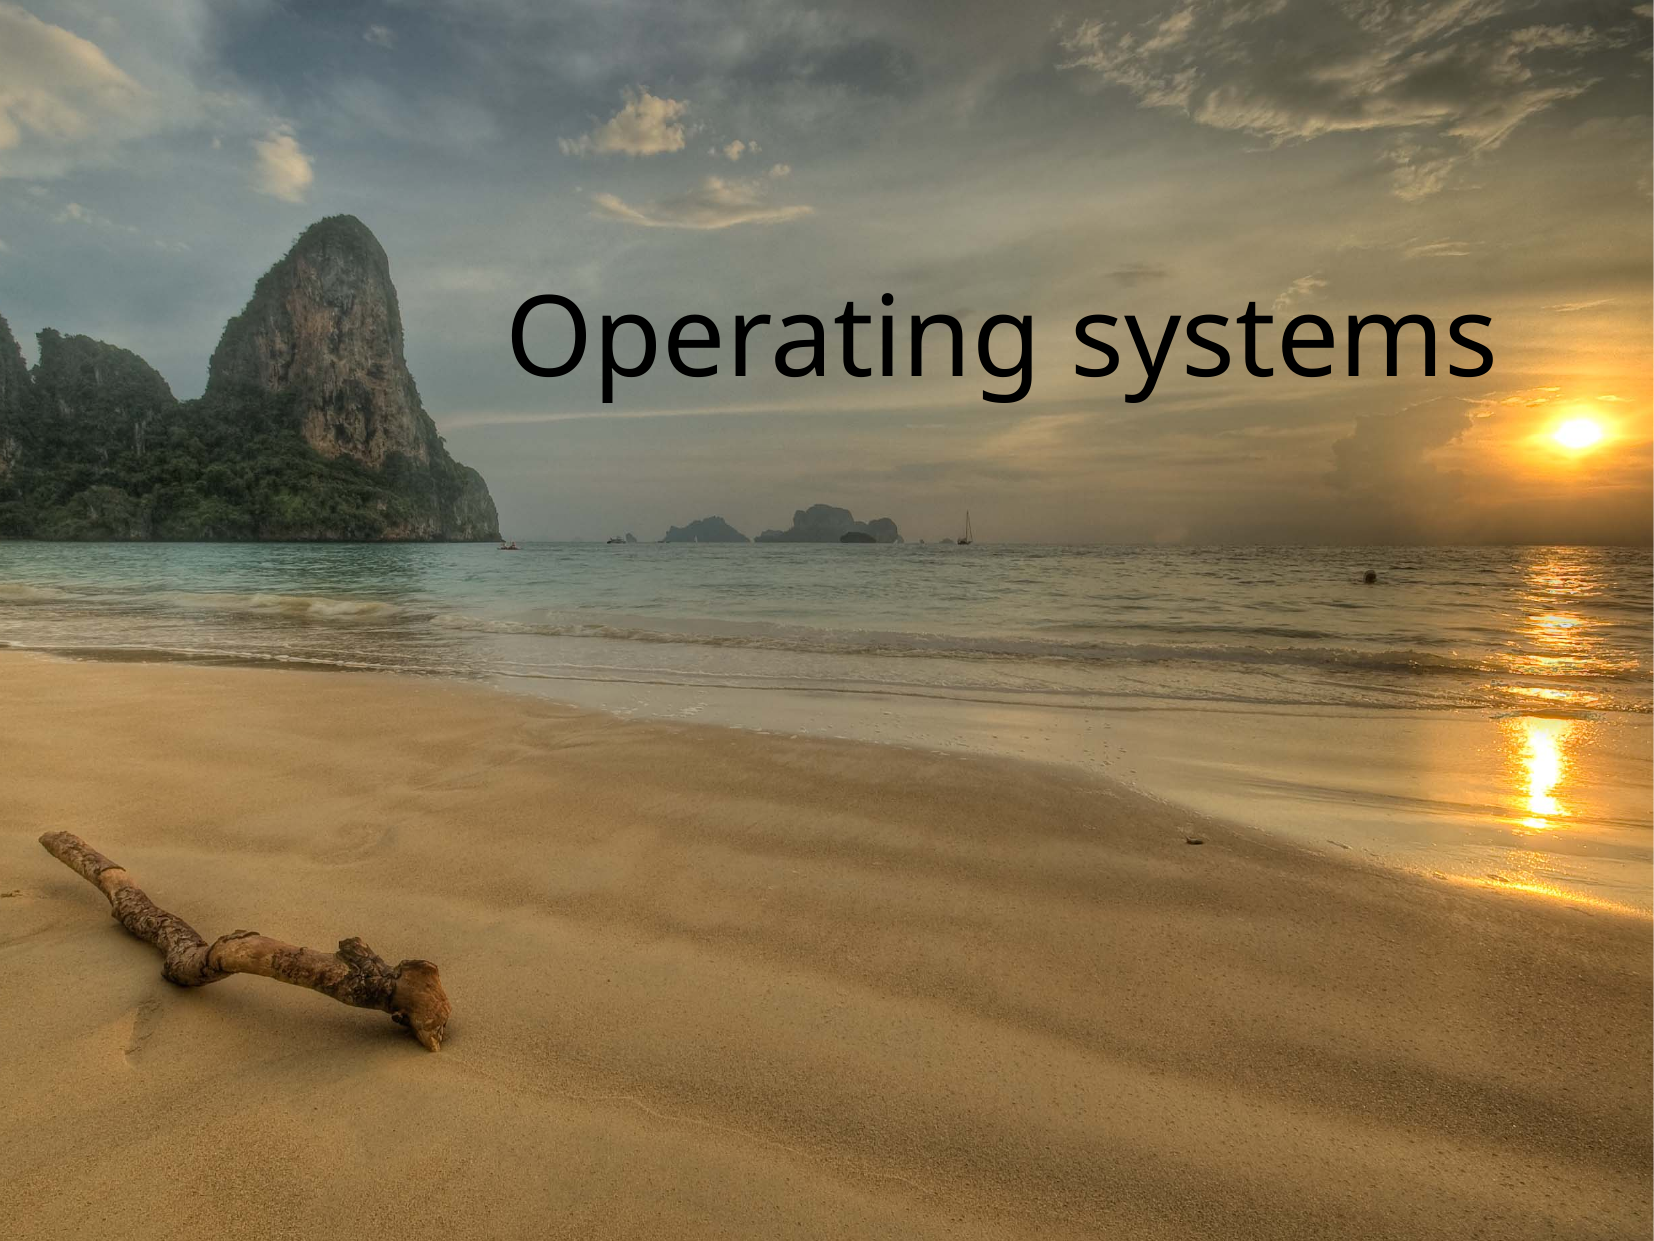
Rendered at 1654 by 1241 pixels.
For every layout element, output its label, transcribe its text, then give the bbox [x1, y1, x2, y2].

picture [0, 0, 1654, 1241]
title Operating systems [505, 0, 1592, 665]
